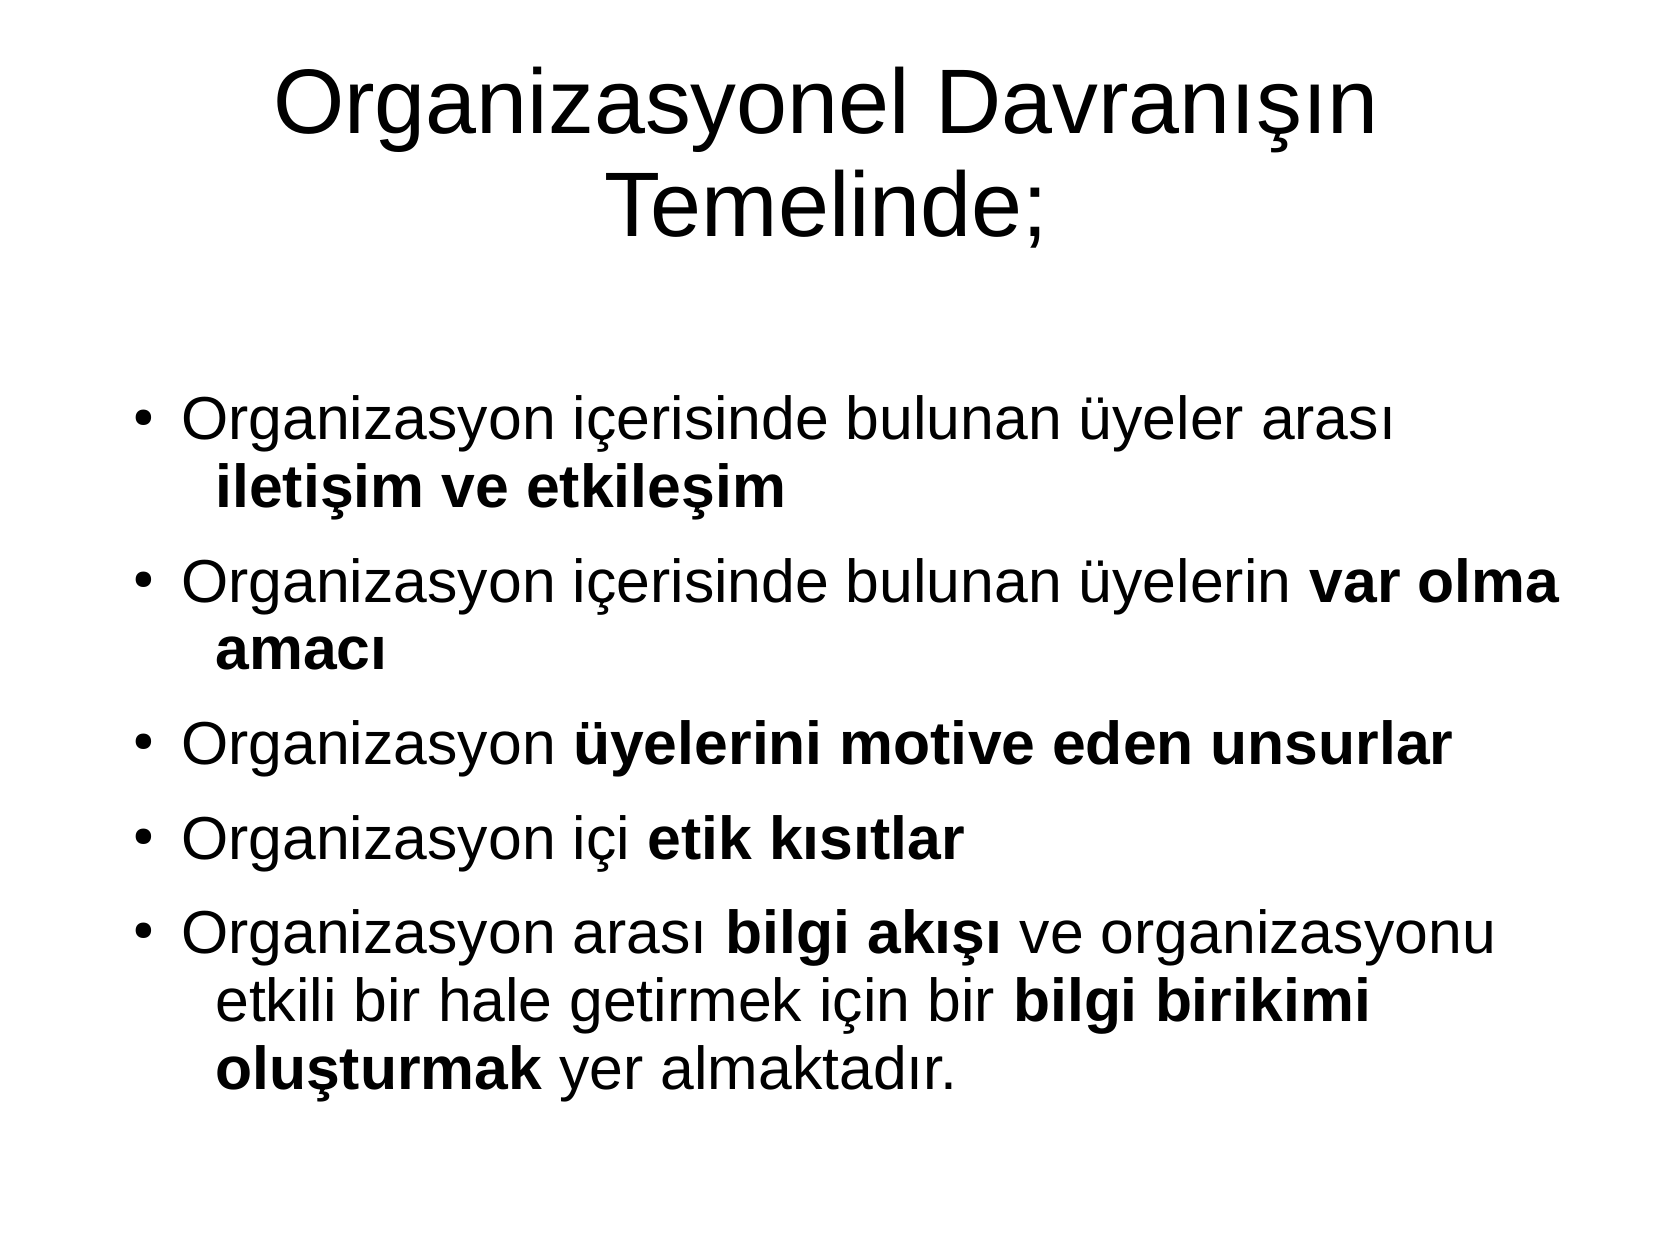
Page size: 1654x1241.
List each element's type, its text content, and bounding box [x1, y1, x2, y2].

title Organizasyonel Davranışın Temelinde; [82, 49, 1571, 257]
list Organizasyon içerisinde bulunan üyeler arası iletişim ve etkileşim Organizasyon içerisinde bulunan üyelerin var olma amacı Organizasyon üyelerini motive eden unsurlar Organizasyon içi etik kısıtlar Organizasyon arası bilgi akışı ve organizasyonu etkili bir hale getirmek için bir bilgi birikimi oluşturmak yer almaktadır. [82, 290, 1571, 1109]
